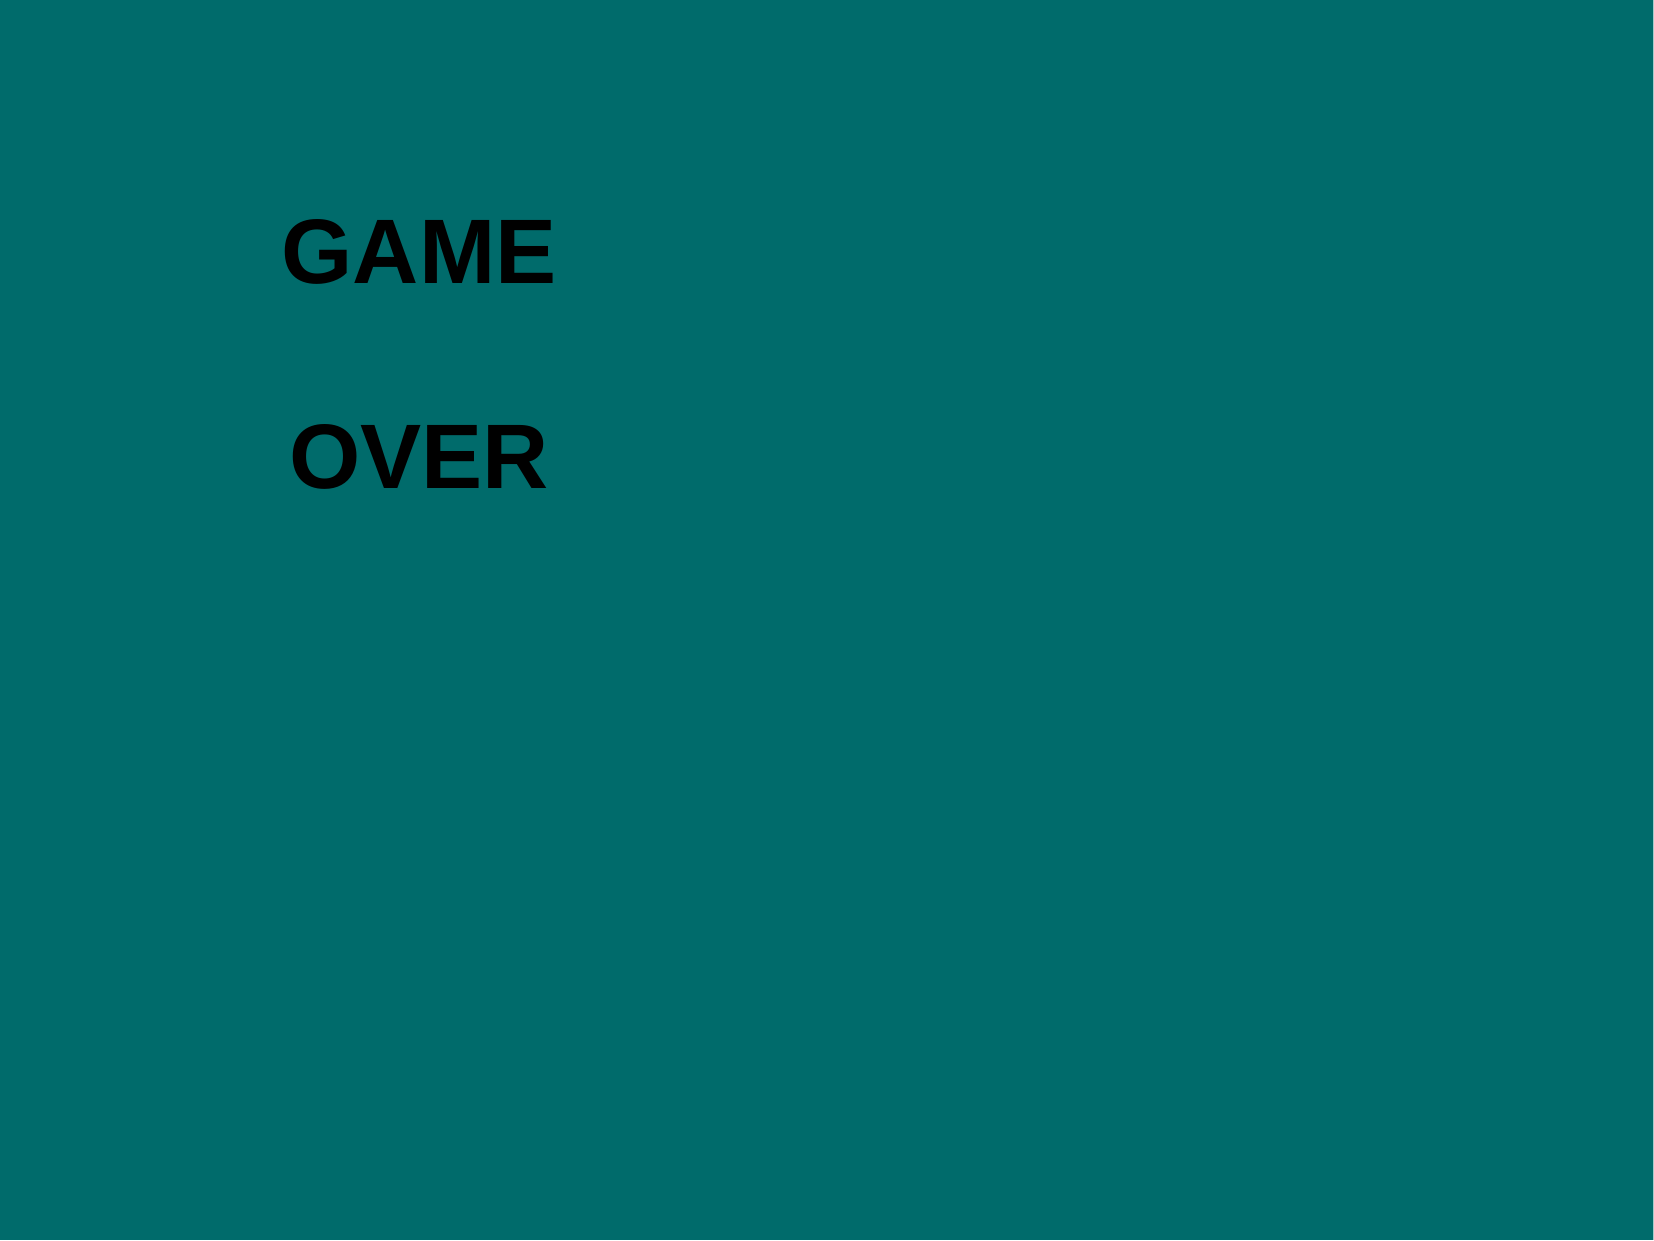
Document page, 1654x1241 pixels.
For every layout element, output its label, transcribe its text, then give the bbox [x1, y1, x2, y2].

title GAME OVER [177, 200, 662, 508]
